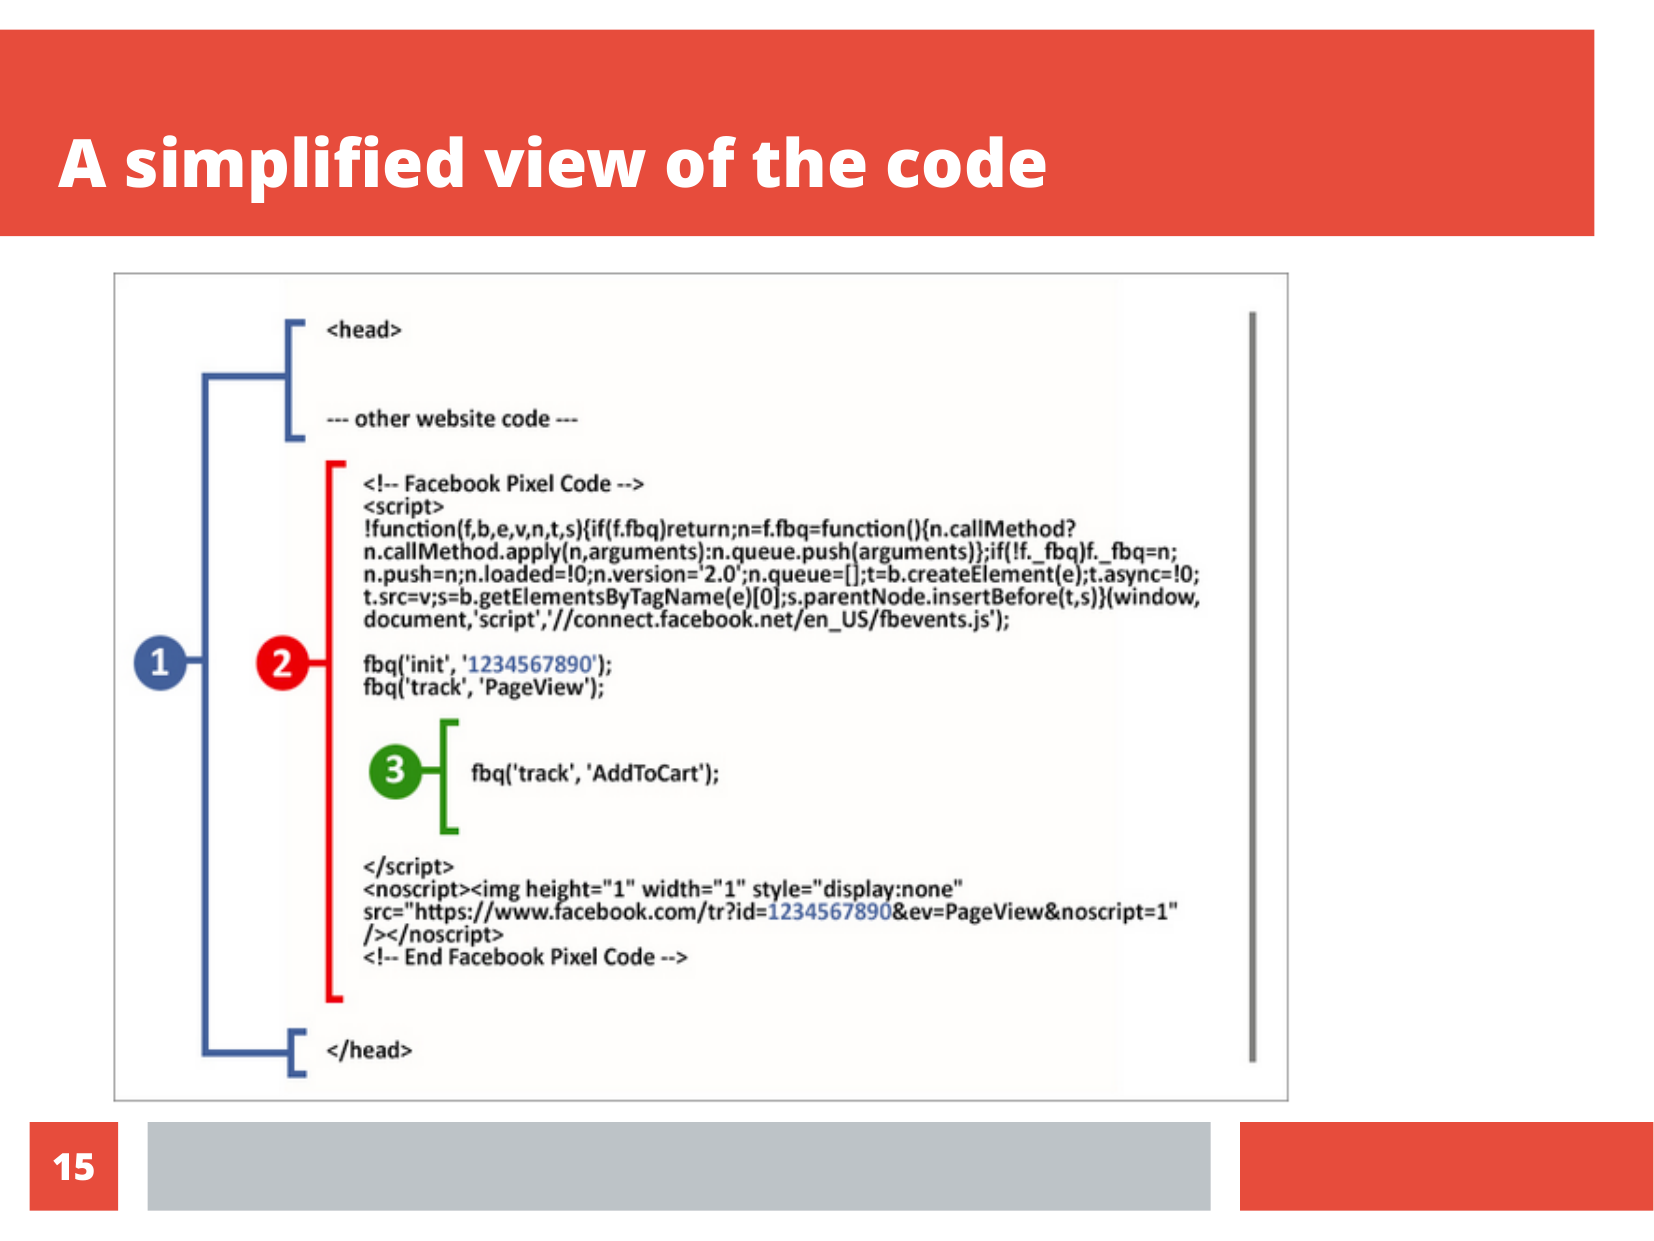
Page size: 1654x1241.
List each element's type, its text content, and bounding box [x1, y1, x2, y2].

picture [112, 271, 1541, 1108]
title A simplified view of the code [59, 59, 1595, 207]
